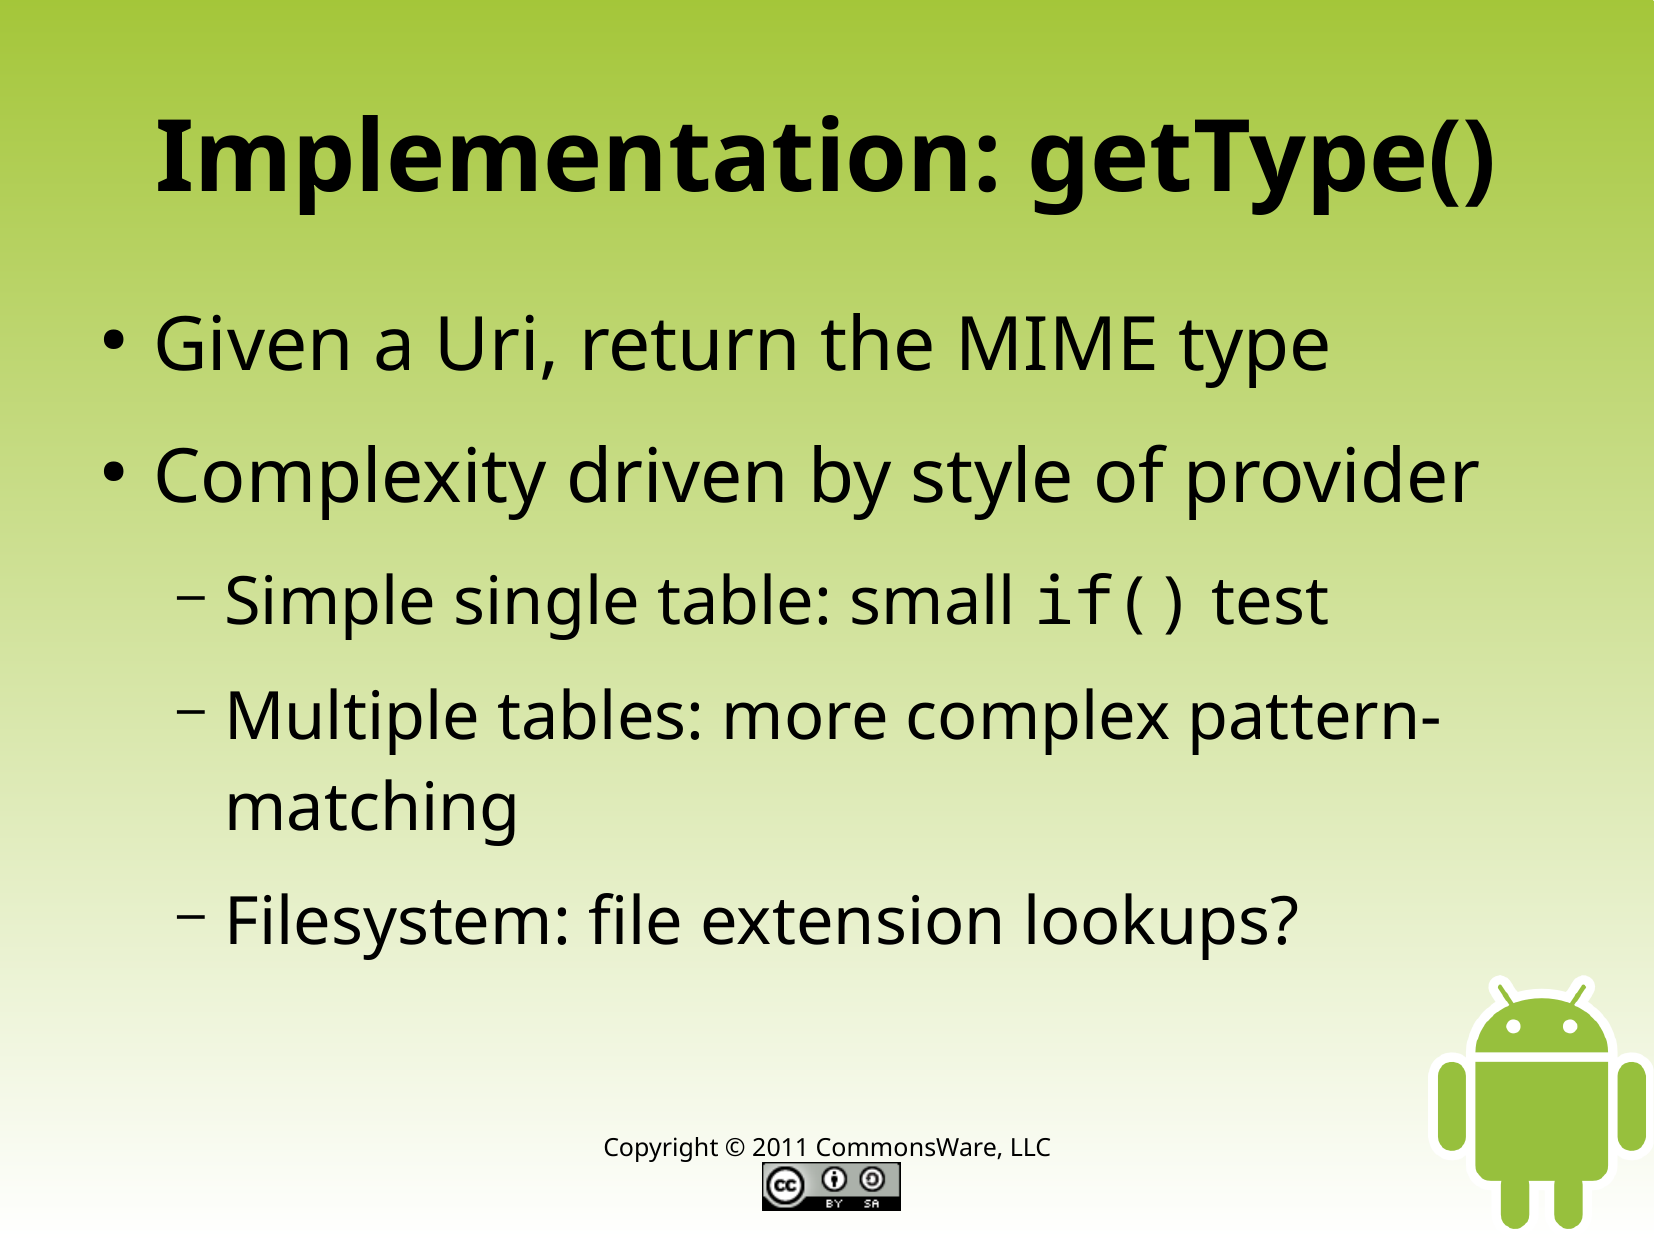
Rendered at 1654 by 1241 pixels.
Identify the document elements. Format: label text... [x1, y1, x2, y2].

picture [1428, 975, 1654, 1238]
list Given a Uri, return the MIME type Complexity driven by style of provider Simple single table: small if() test Multiple tables: more complex pattern-matching Filesystem: file extension lookups? [82, 290, 1571, 1109]
picture [762, 1162, 901, 1211]
title Implementation: getType() [82, 49, 1571, 257]
